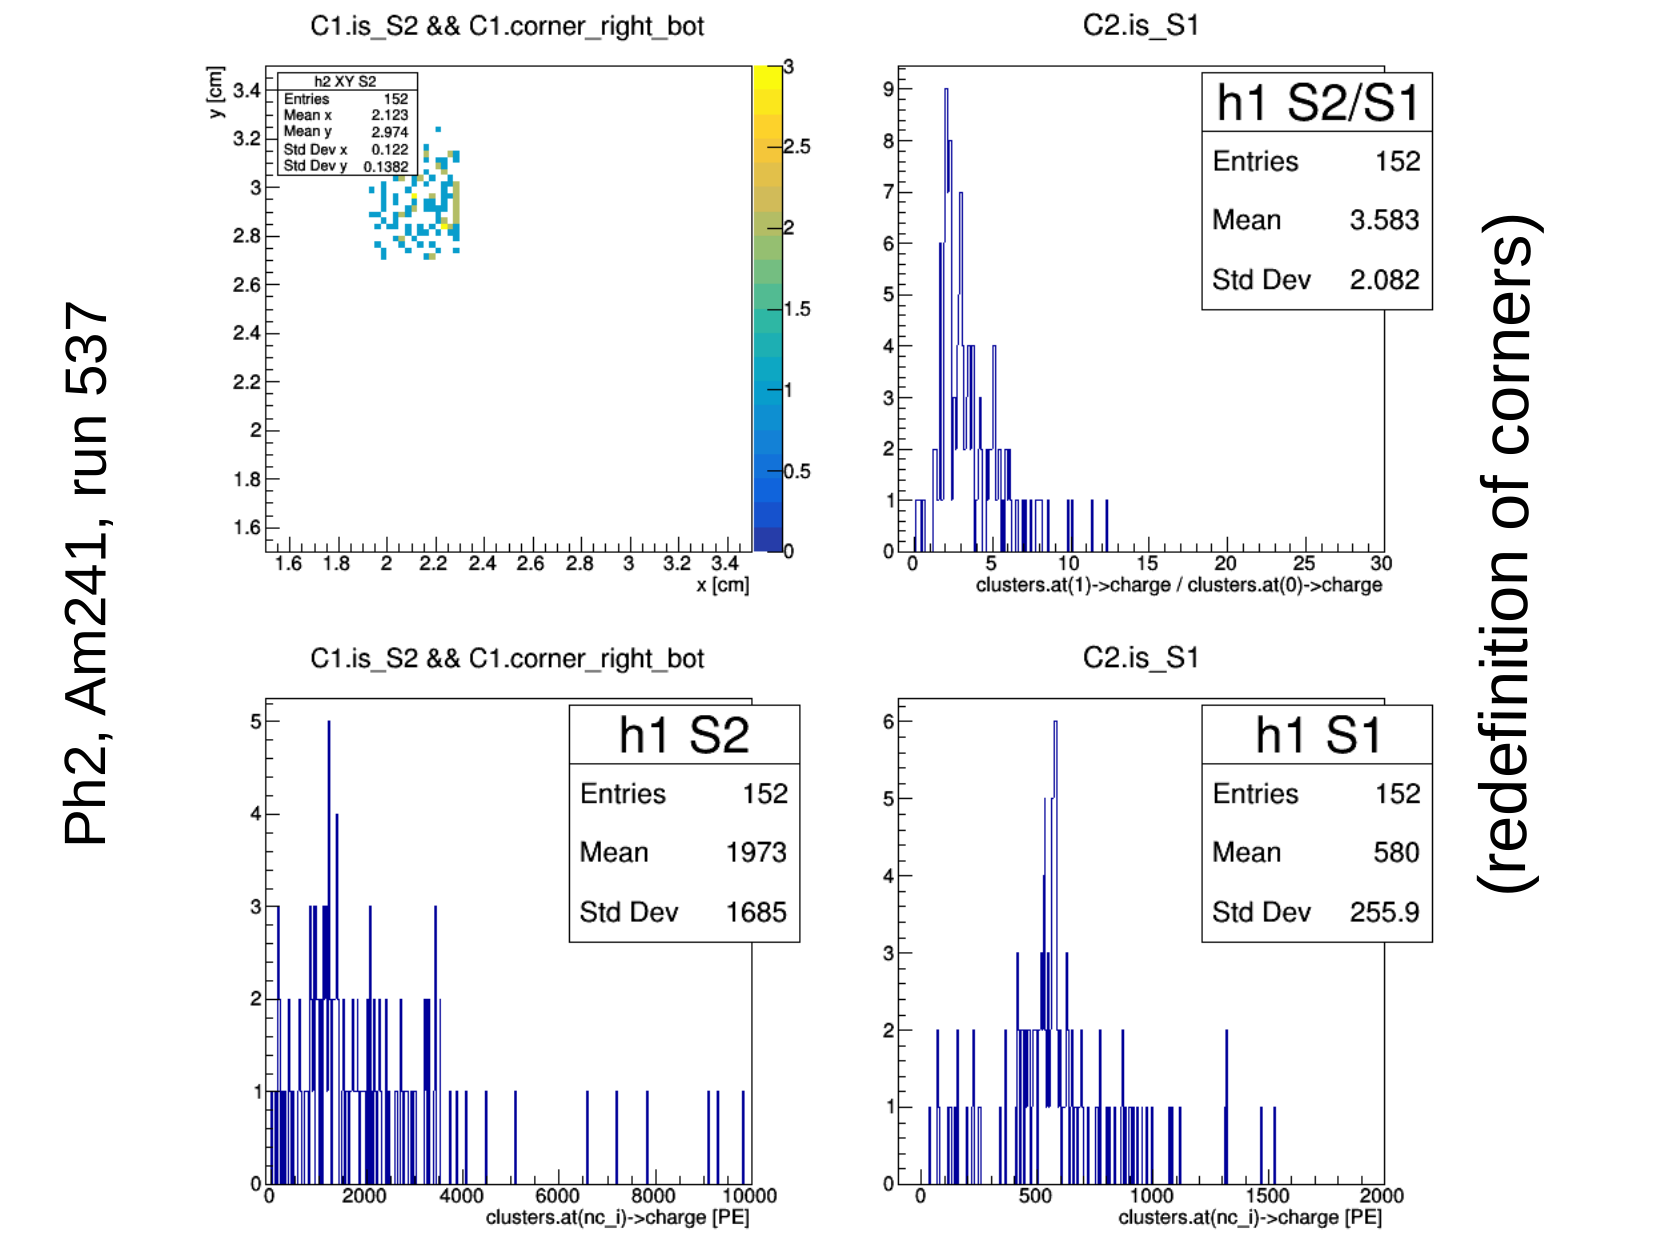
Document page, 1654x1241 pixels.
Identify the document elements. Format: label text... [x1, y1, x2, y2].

picture [204, 3, 1448, 1241]
text_box (redefinition of corners) [1457, 29, 1627, 1081]
text_box Ph2, Am241, run 537 [45, 233, 181, 916]
